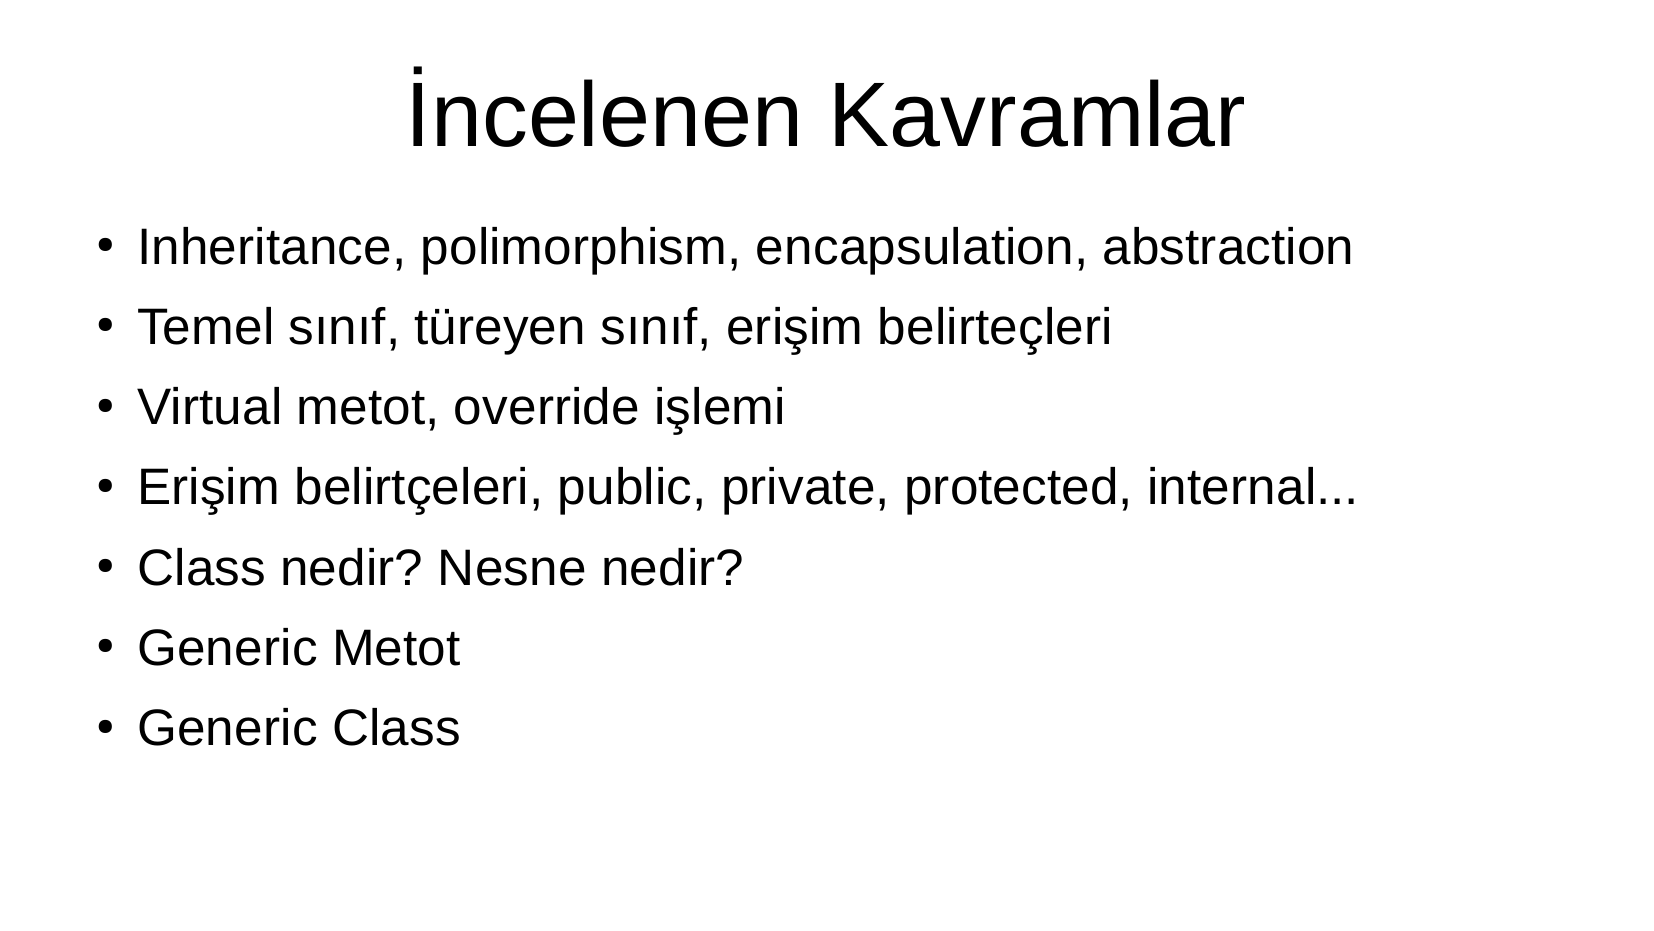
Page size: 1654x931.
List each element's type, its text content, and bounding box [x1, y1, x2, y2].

title İncelenen Kavramlar [82, 37, 1571, 193]
list Inheritance, polimorphism, encapsulation, abstraction Temel sınıf, türeyen sınıf, erişim belirteçleri Virtual metot, override işlemi Erişim belirtçeleri, public, private, protected, internal... Class nedir? Nesne nedir? Generic Metot Generic Class [82, 217, 1571, 758]
